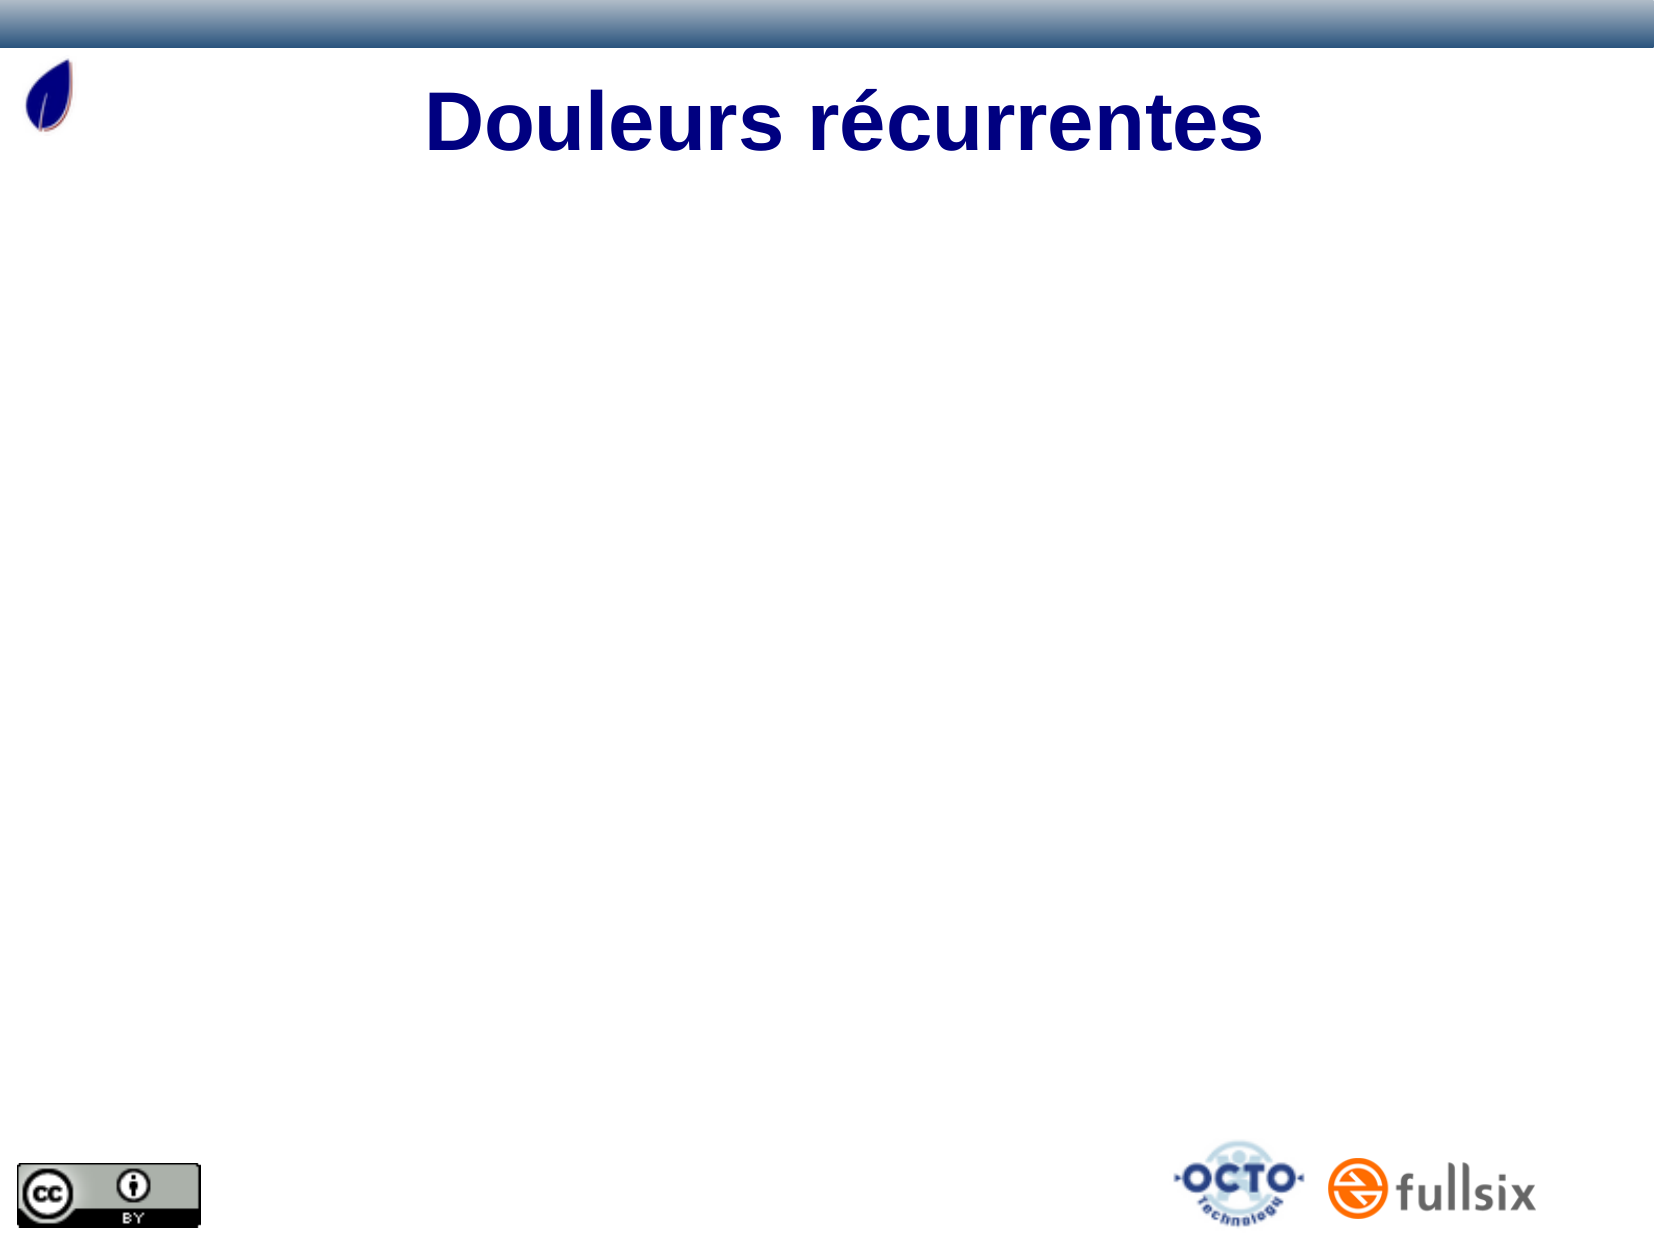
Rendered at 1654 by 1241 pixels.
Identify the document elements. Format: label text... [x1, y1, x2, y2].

title Douleurs récurrentes [156, 55, 1534, 188]
picture [17, 1163, 201, 1228]
picture [1328, 1158, 1536, 1219]
picture [14, 55, 89, 136]
picture [1166, 1138, 1313, 1235]
